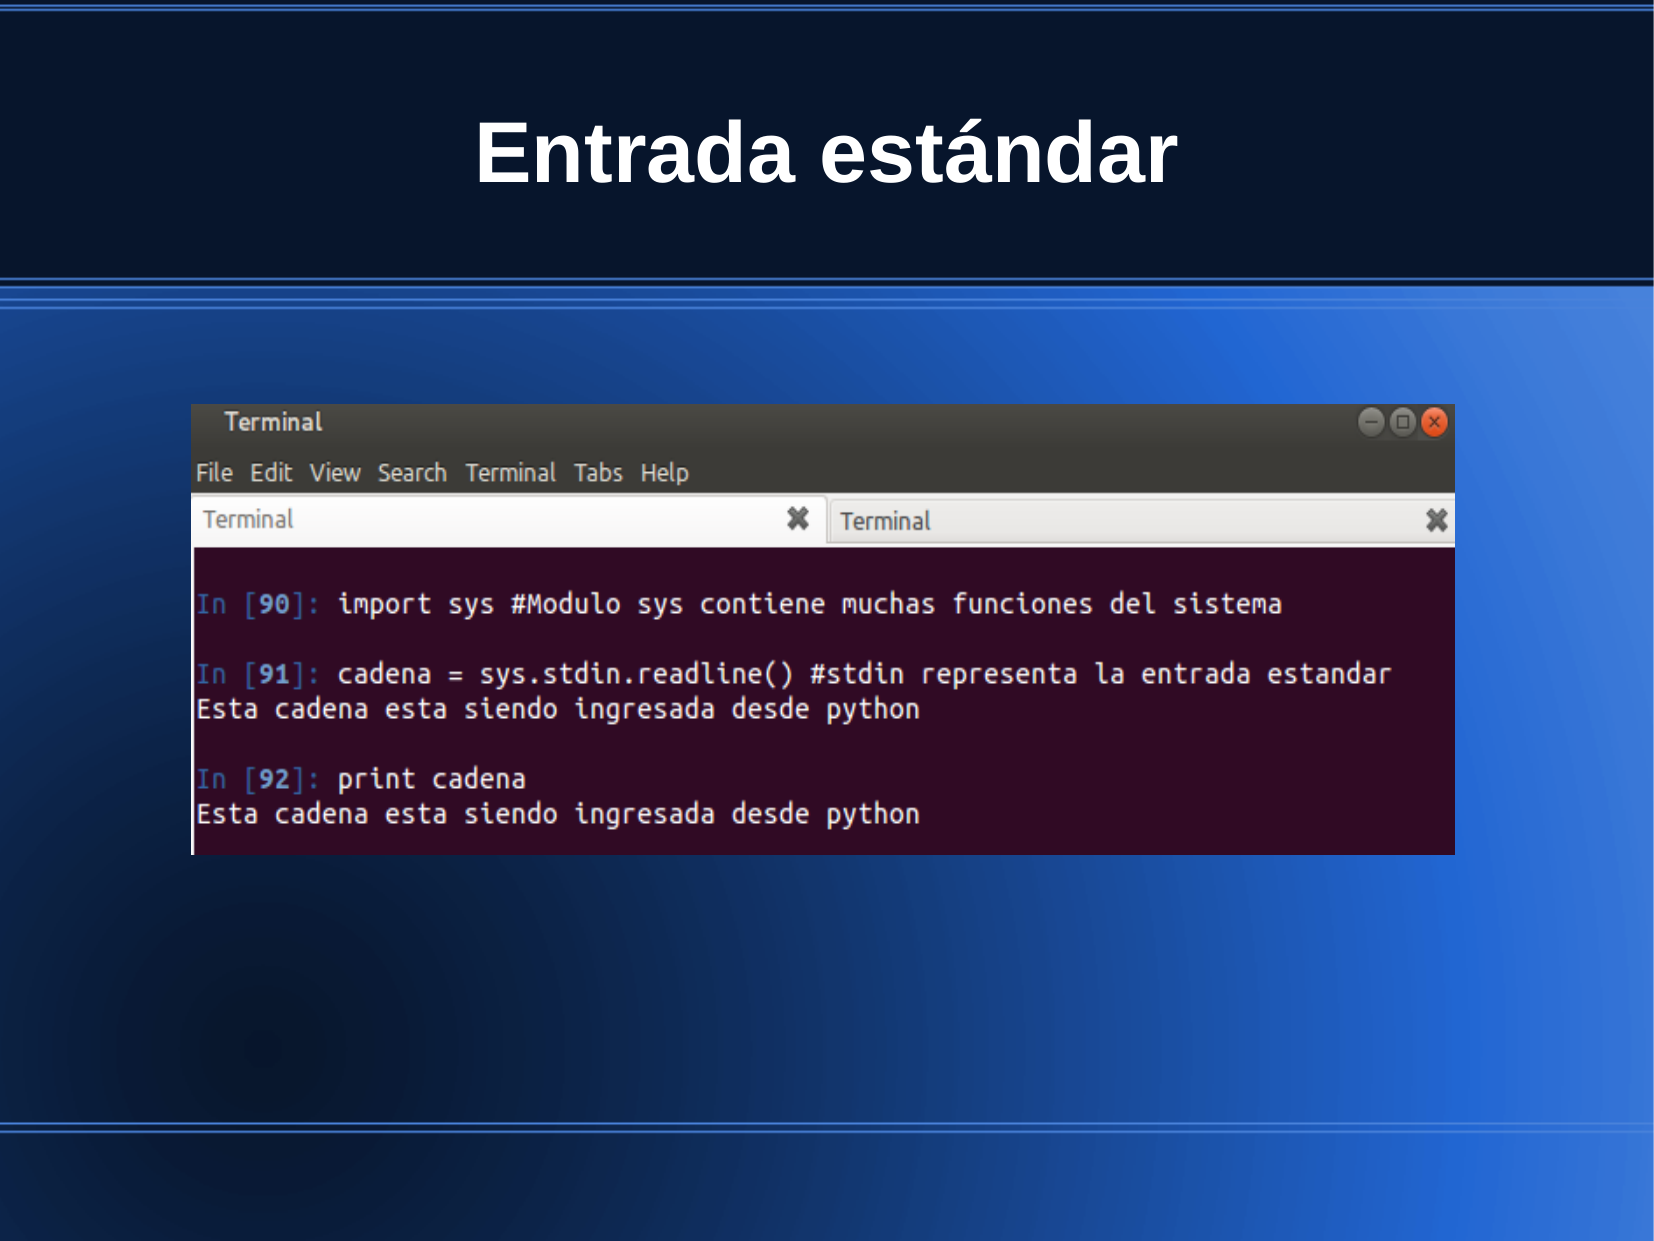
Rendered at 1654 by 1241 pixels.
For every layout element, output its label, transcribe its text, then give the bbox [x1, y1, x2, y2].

picture [0, 0, 1654, 1241]
title Entrada estándar [82, 49, 1571, 257]
